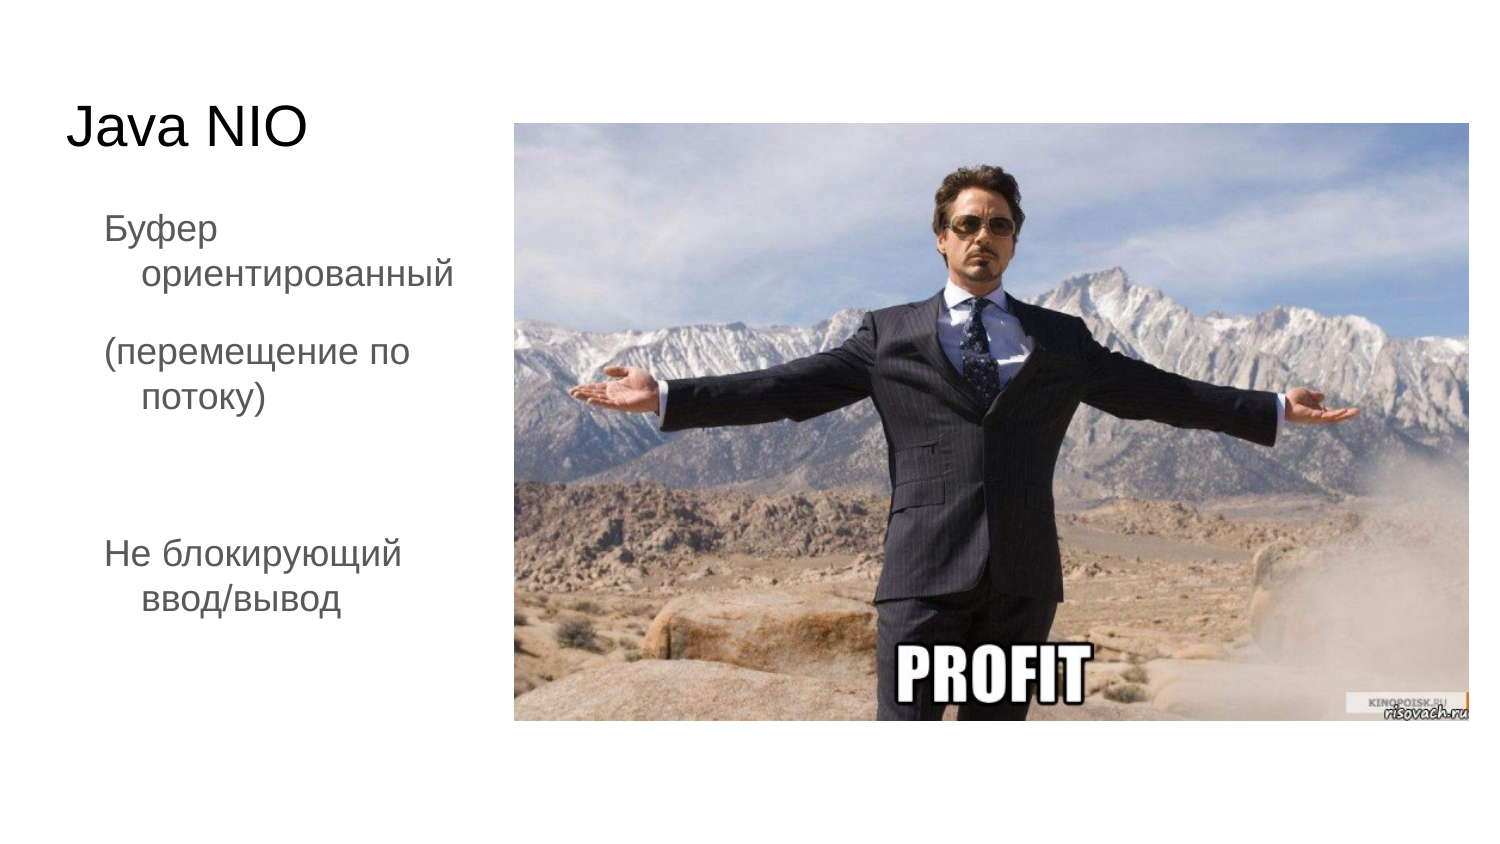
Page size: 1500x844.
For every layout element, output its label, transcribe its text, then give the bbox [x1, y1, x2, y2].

picture [514, 123, 1469, 721]
list Буфер ориентированный (перемещение по потоку) Не блокирующий ввод/вывод [51, 189, 532, 750]
title Java NIO [51, 72, 1449, 167]
